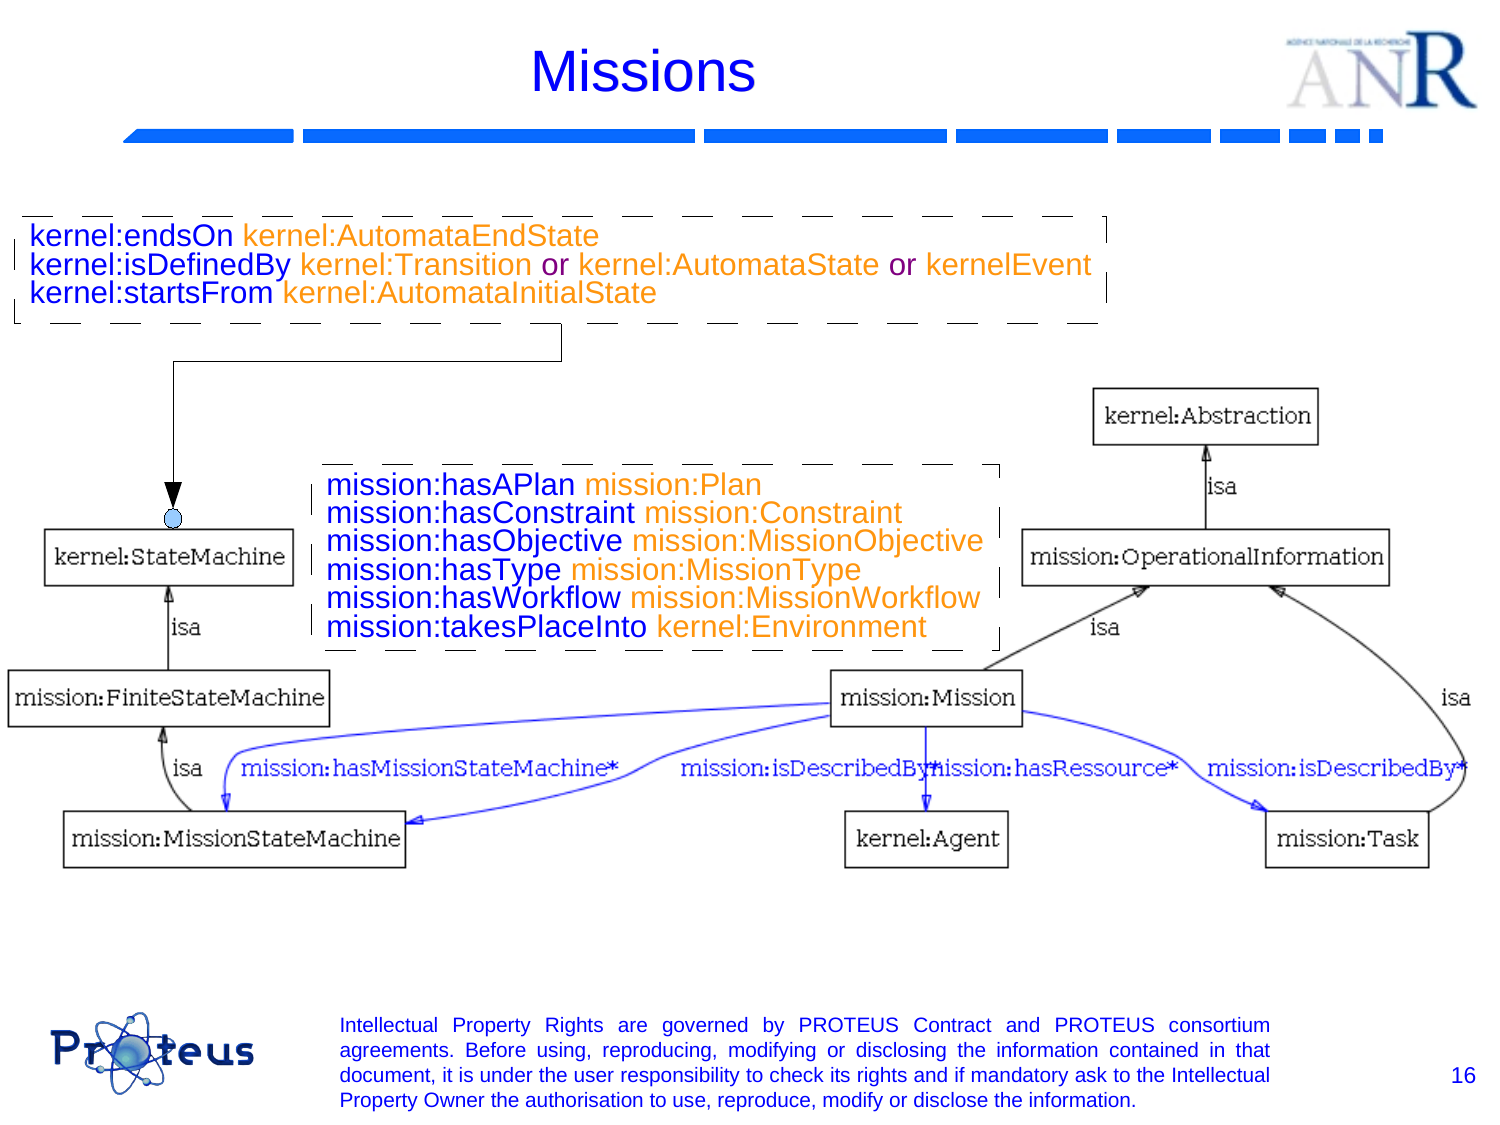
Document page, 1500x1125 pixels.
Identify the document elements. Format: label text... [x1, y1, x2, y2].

picture [35, 1003, 272, 1101]
text_box kernel:endsOn kernel:AutomataEndState kernel:isDefinedBy kernel:Transition or kernel:AutomataState or kernelEvent kernel:startsFrom kernel:AutomataInitialState [14, 216, 1107, 324]
picture [0, 366, 1500, 900]
title Missions [23, 11, 1264, 130]
text_box mission:hasAPlan mission:Plan mission:hasConstraint mission:Constraint mission:hasObjective mission:MissionObjective mission:hasType mission:MissionType mission:hasWorkflow mission:MissionWorkflow mission:takesPlaceInto kernel:Environment [311, 464, 1000, 651]
text_box [164, 508, 182, 529]
picture [1281, 27, 1484, 115]
